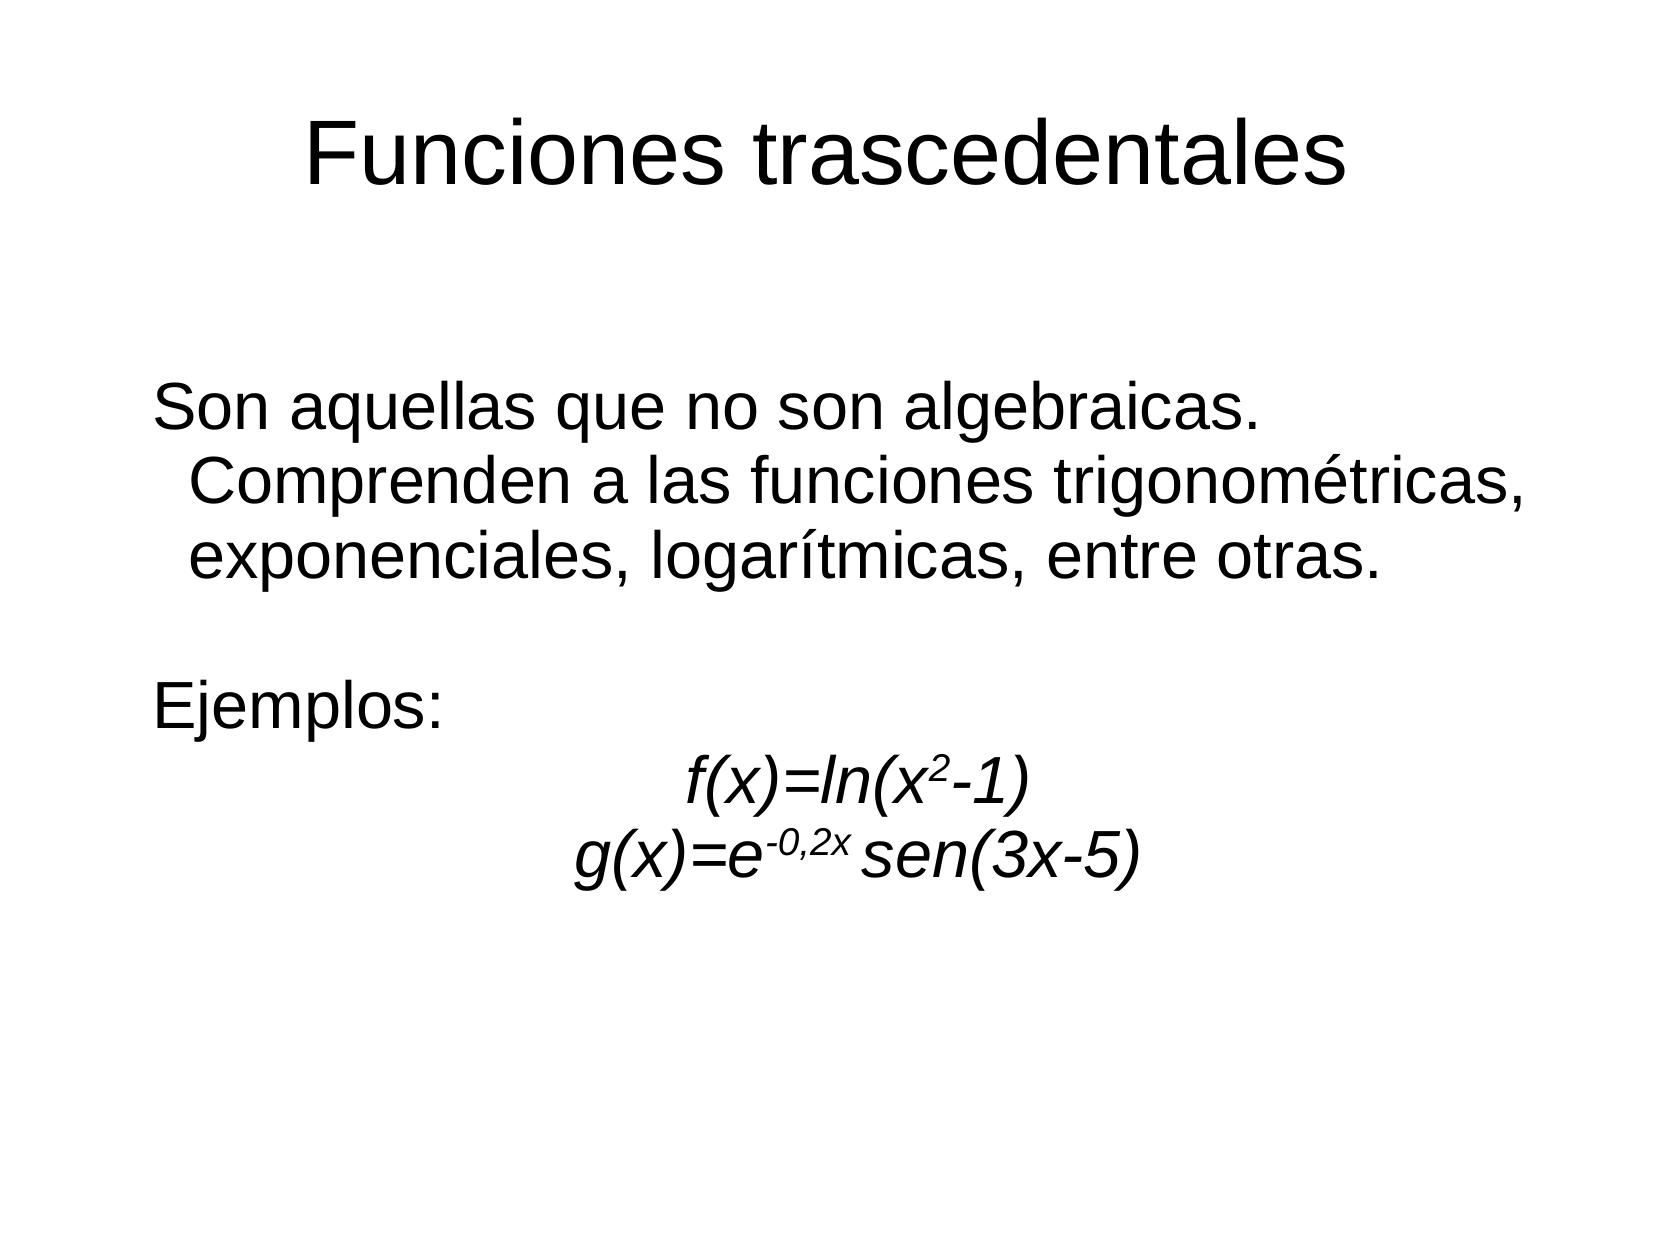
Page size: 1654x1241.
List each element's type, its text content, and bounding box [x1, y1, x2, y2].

subtitle Son aquellas que no son algebraicas. Comprenden a las funciones trigonométricas, exponenciales, logarítmicas, entre otras. Ejemplos: f(x)=ln(x2-1) g(x)=e-0,2x sen(3x-5) [117, 295, 1565, 966]
title Funciones trascedentales [82, 49, 1571, 257]
